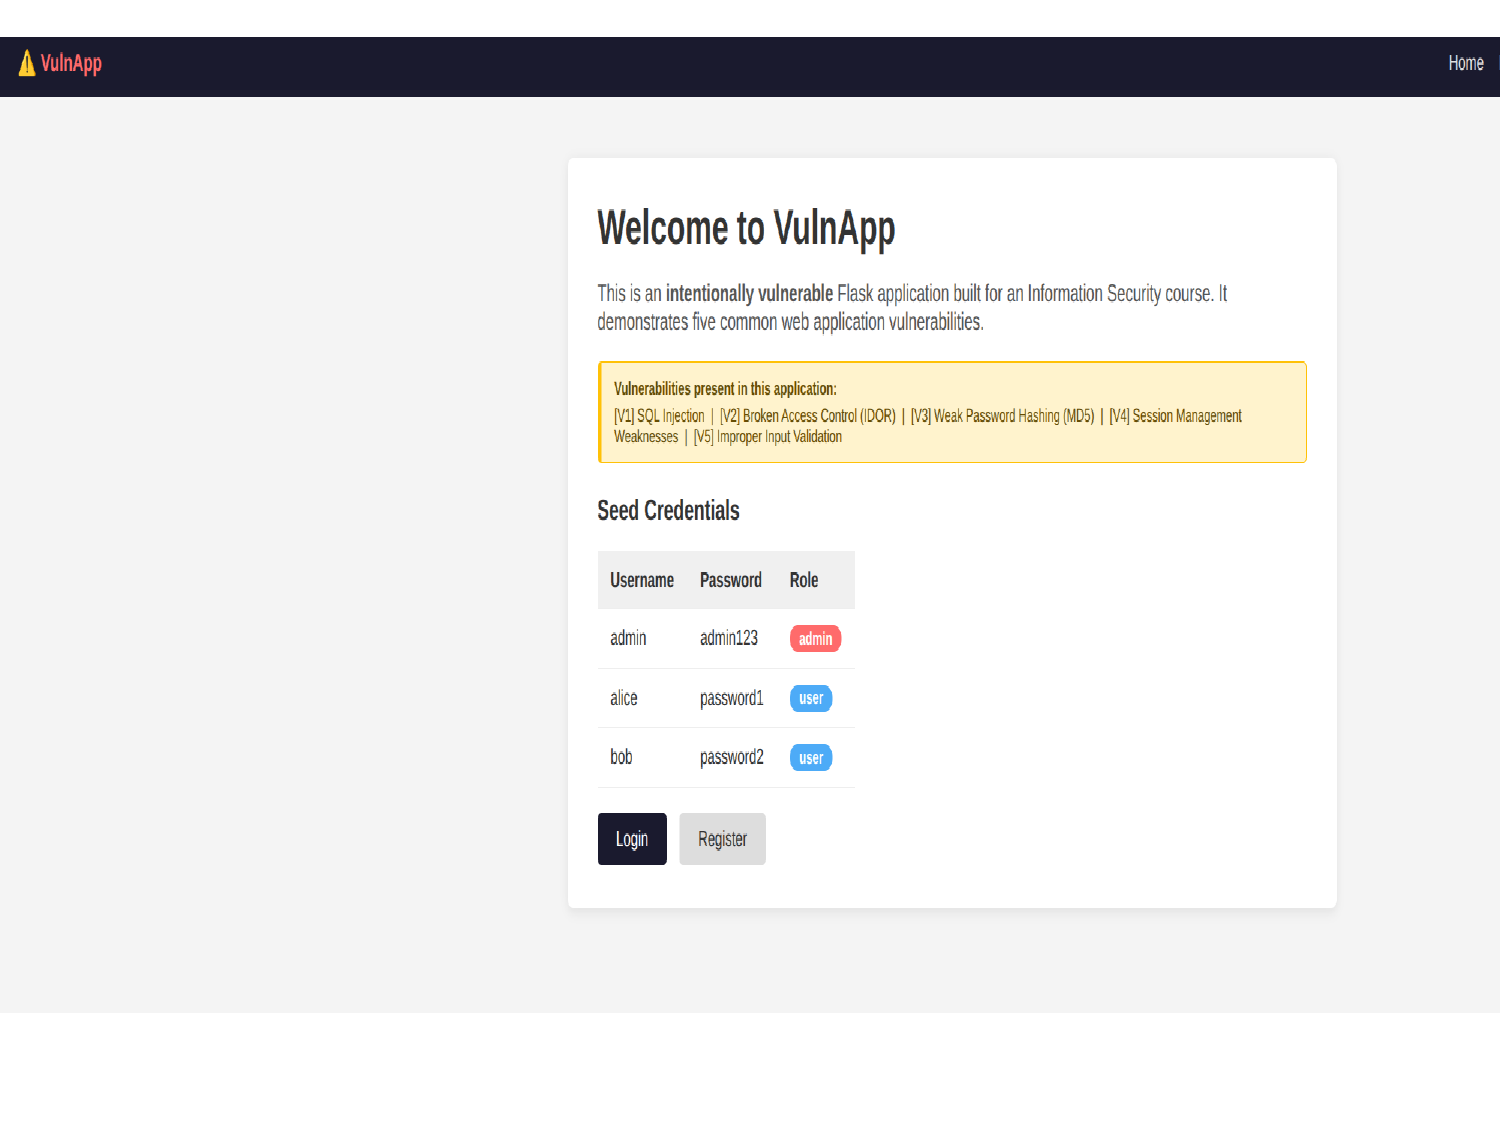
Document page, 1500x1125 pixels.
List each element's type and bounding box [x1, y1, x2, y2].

picture [0, 37, 1500, 1013]
